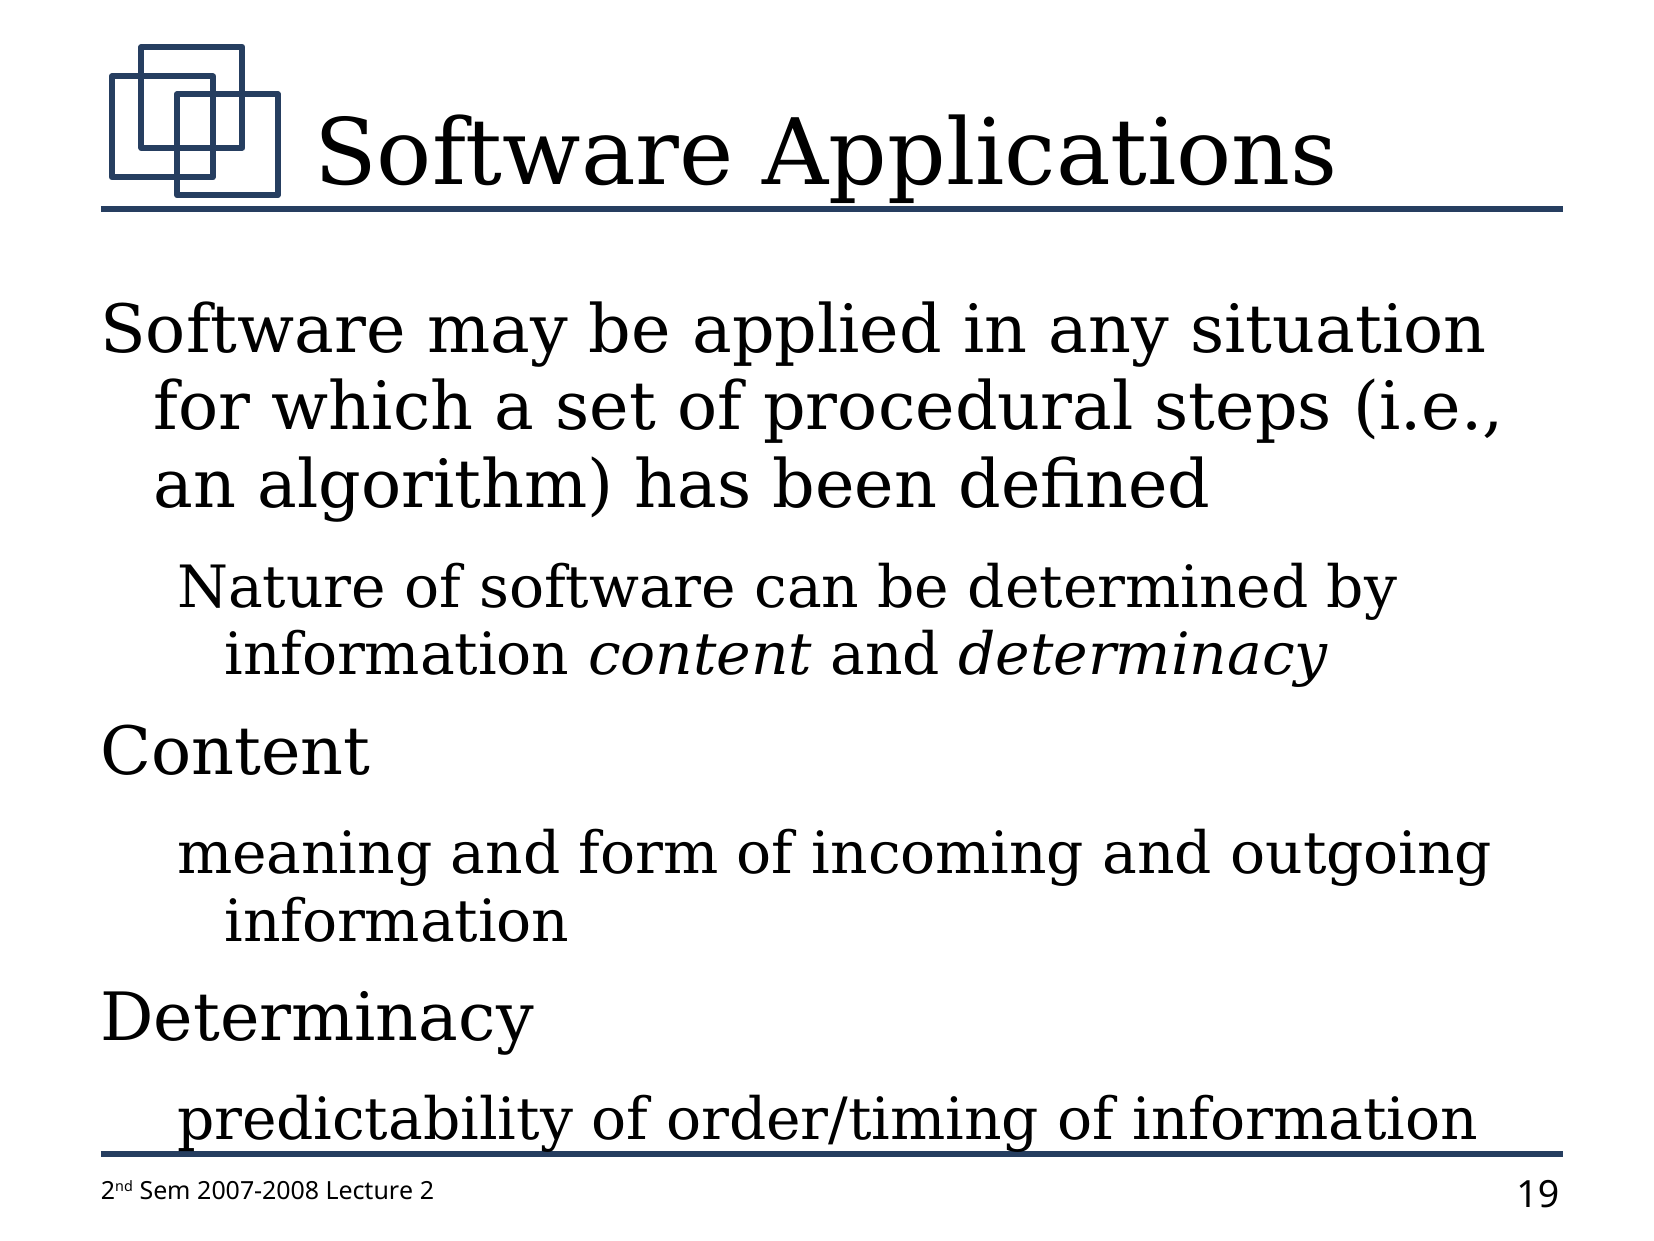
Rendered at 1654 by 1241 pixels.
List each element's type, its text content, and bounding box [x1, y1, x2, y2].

list Software may be applied in any situation for which a set of procedural steps (i.e., an algorithm) has been defined Nature of software can be determined by information content and determinacy Content meaning and form of incoming and outgoing information Determinacy predictability of order/timing of information [82, 290, 1571, 1154]
title Software Applications [82, 49, 1571, 257]
